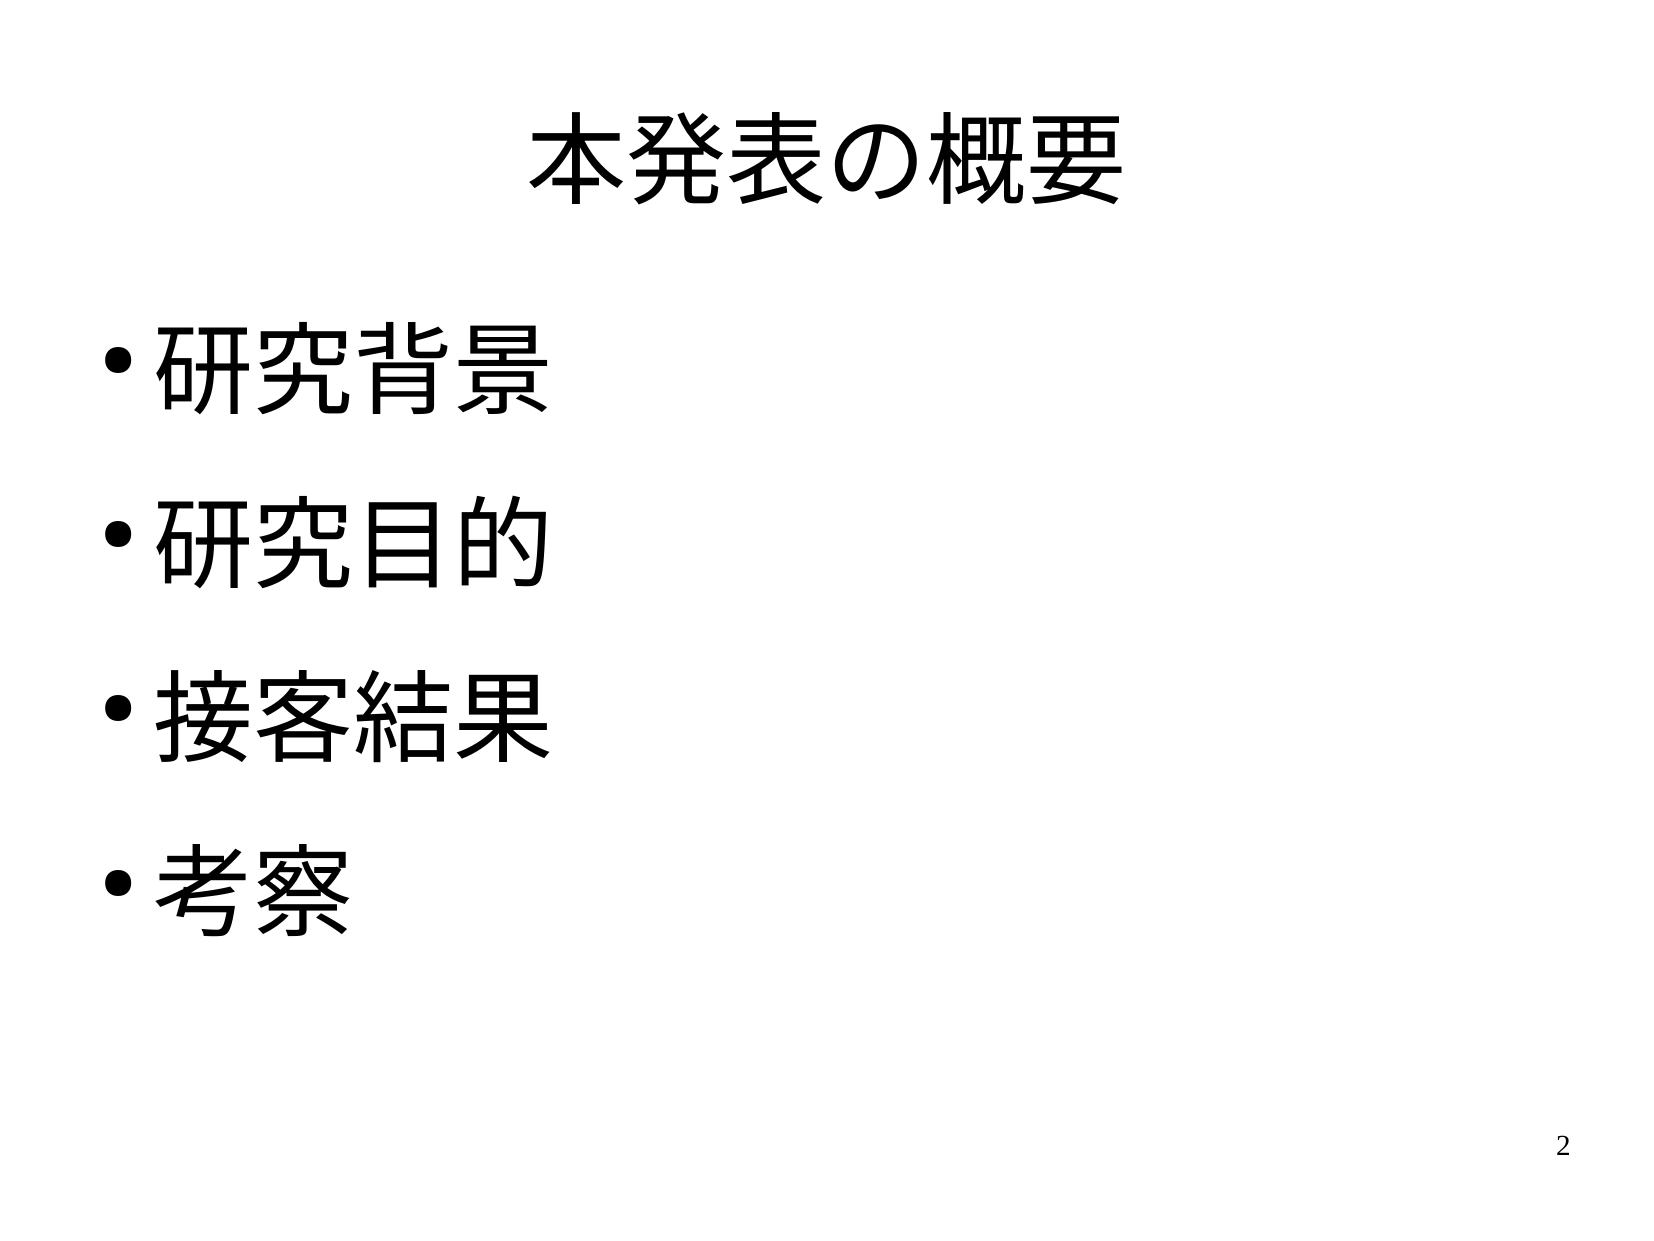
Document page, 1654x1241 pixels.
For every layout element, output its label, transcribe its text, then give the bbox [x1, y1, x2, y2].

list 研究背景 研究目的 接客結果 考察 [82, 290, 1571, 1010]
title 本発表の概要 [82, 49, 1571, 257]
